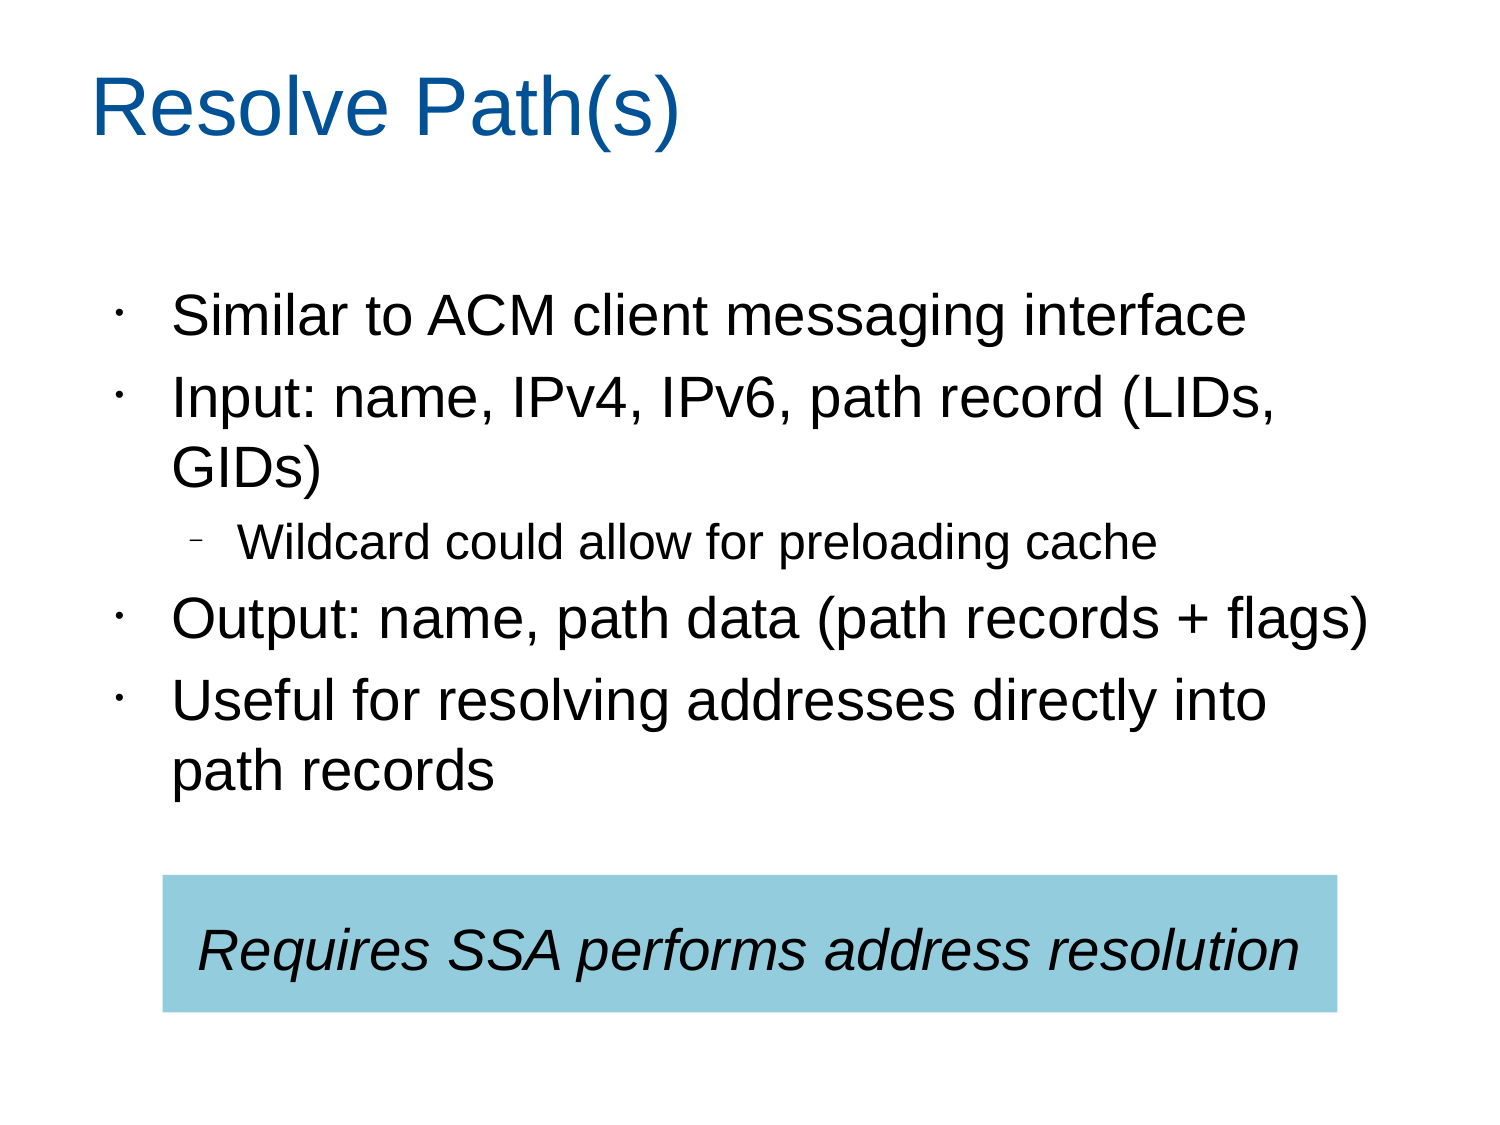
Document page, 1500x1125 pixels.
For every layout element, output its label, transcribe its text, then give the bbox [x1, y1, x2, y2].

text_box Requires SSA performs address resolution [162, 874, 1338, 1013]
list Similar to ACM client messaging interface Input: name, IPv4, IPv6, path record (LIDs, GIDs) Wildcard could allow for preloading cache Output: name, path data (path records + flags) Useful for resolving addresses directly into path records [99, 262, 1400, 1028]
title Resolve Path(s) [75, 37, 1300, 225]
